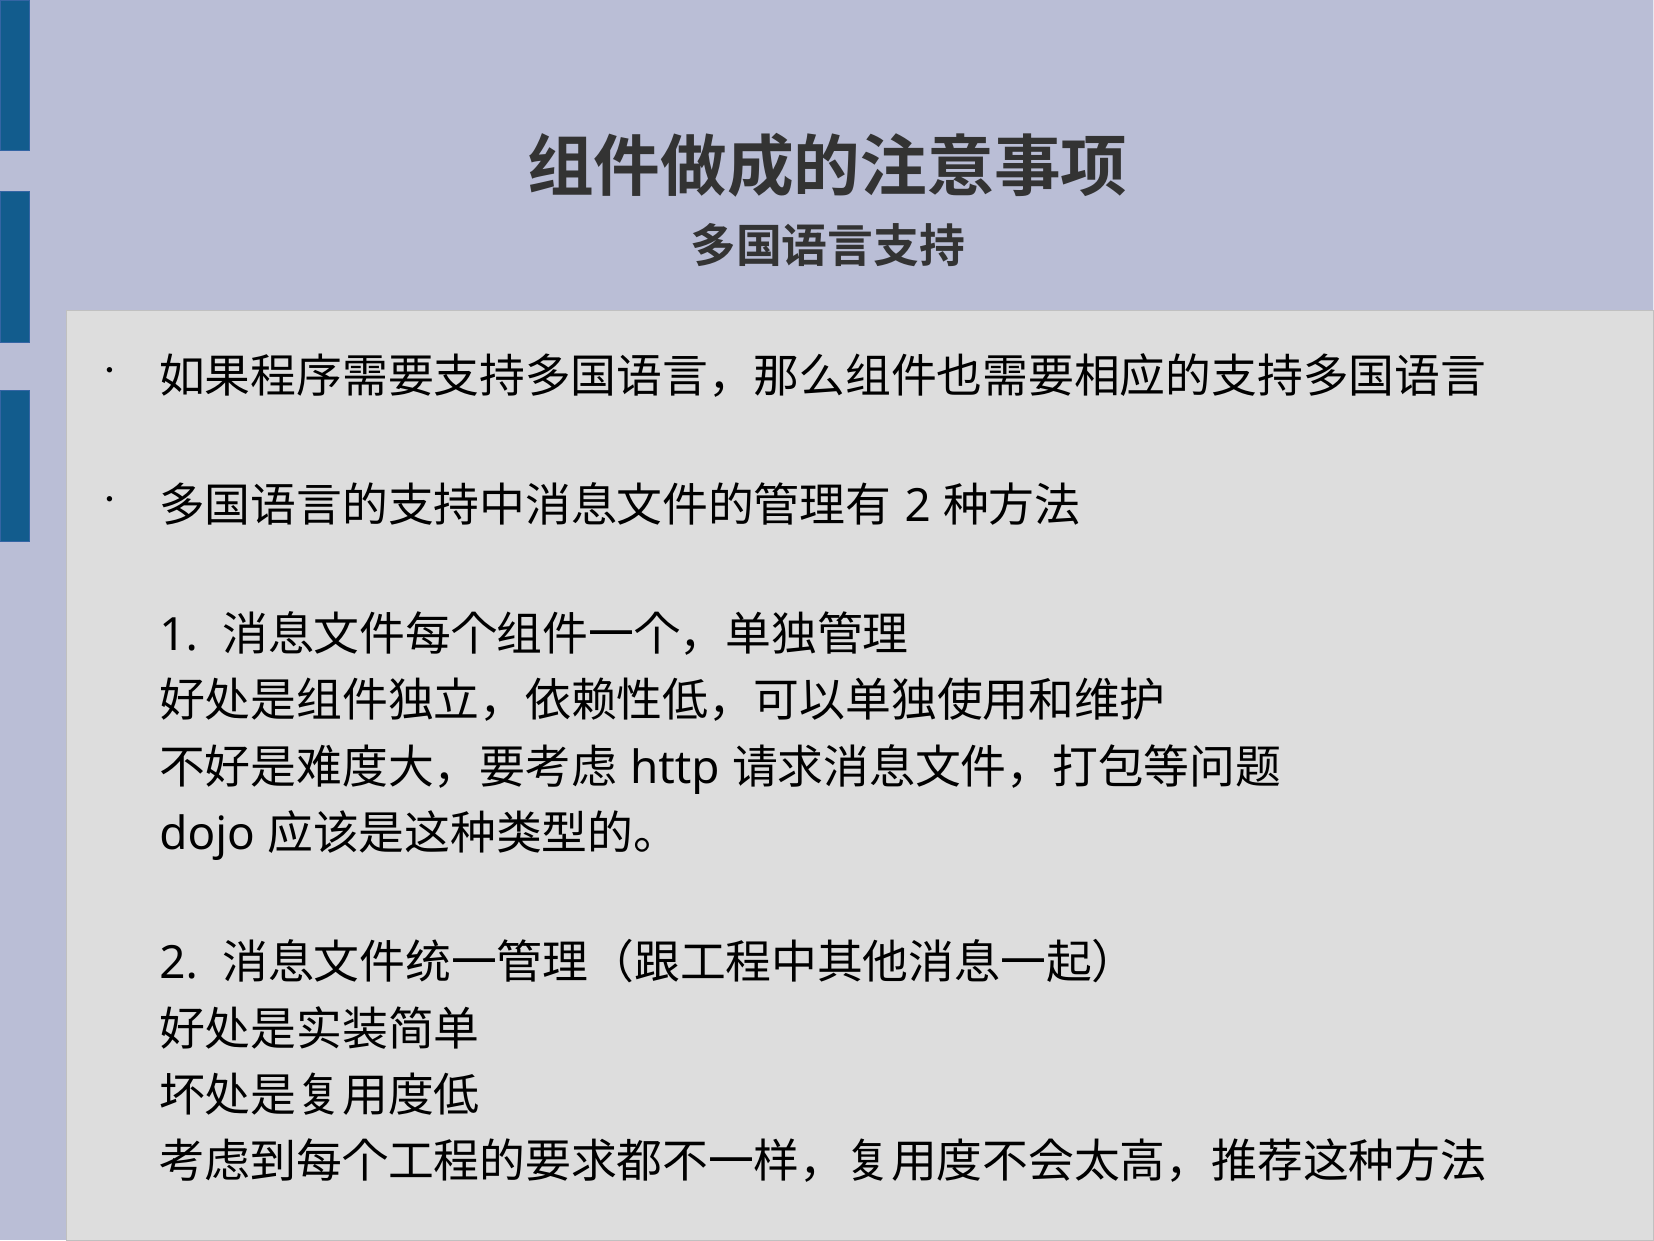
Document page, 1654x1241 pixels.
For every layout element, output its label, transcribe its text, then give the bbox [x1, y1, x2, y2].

list 如果程序需要支持多国语言，那么组件也需要相应的支持多国语言 多国语言的支持中消息文件的管理有2种方法 1. 消息文件每个组件一个，单独管理 好处是组件独立，依赖性低，可以单独使用和维护 不好是难度大，要考虑http请求消息文件，打包等问题 dojo应该是这种类型的。 2. 消息文件统一管理（跟工程中其他消息一起） 好处是实装简单 坏处是复用度低 考虑到每个工程的要求都不一样，复用度不会太高，推荐这种方法 [88, 339, 1577, 1166]
title 组件做成的注意事项 多国语言支持 [121, 91, 1534, 299]
